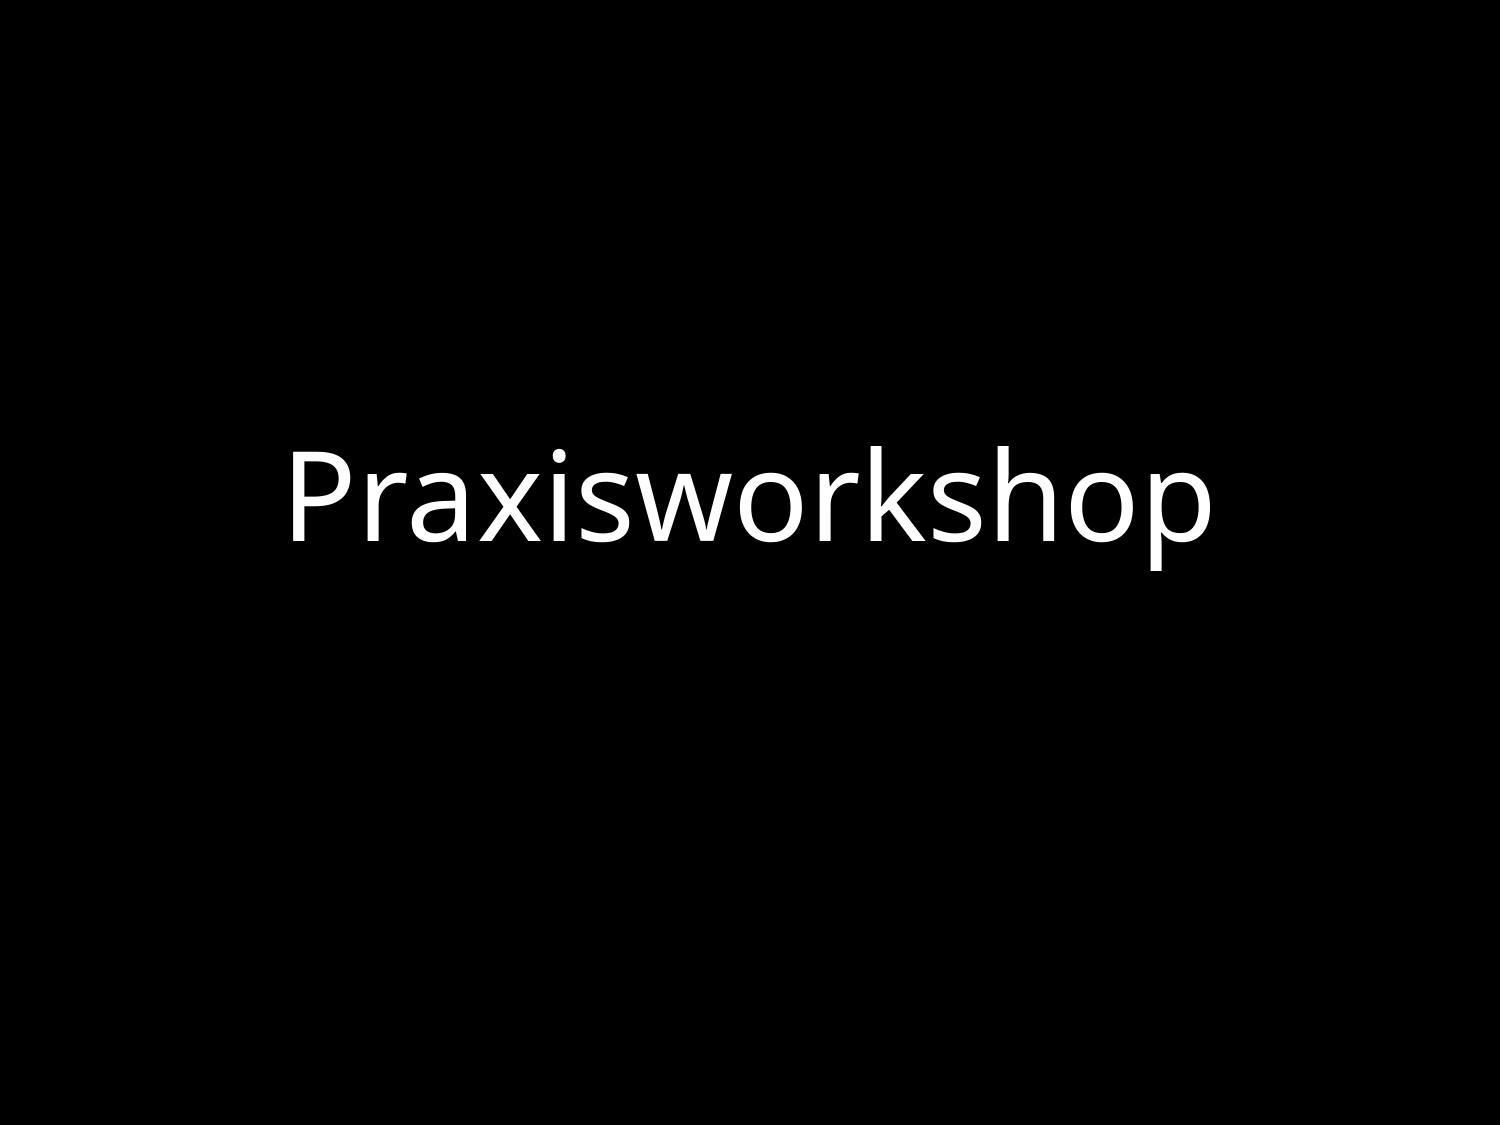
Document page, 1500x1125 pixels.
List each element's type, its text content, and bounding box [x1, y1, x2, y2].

title Praxisworkshop [112, 184, 1388, 576]
